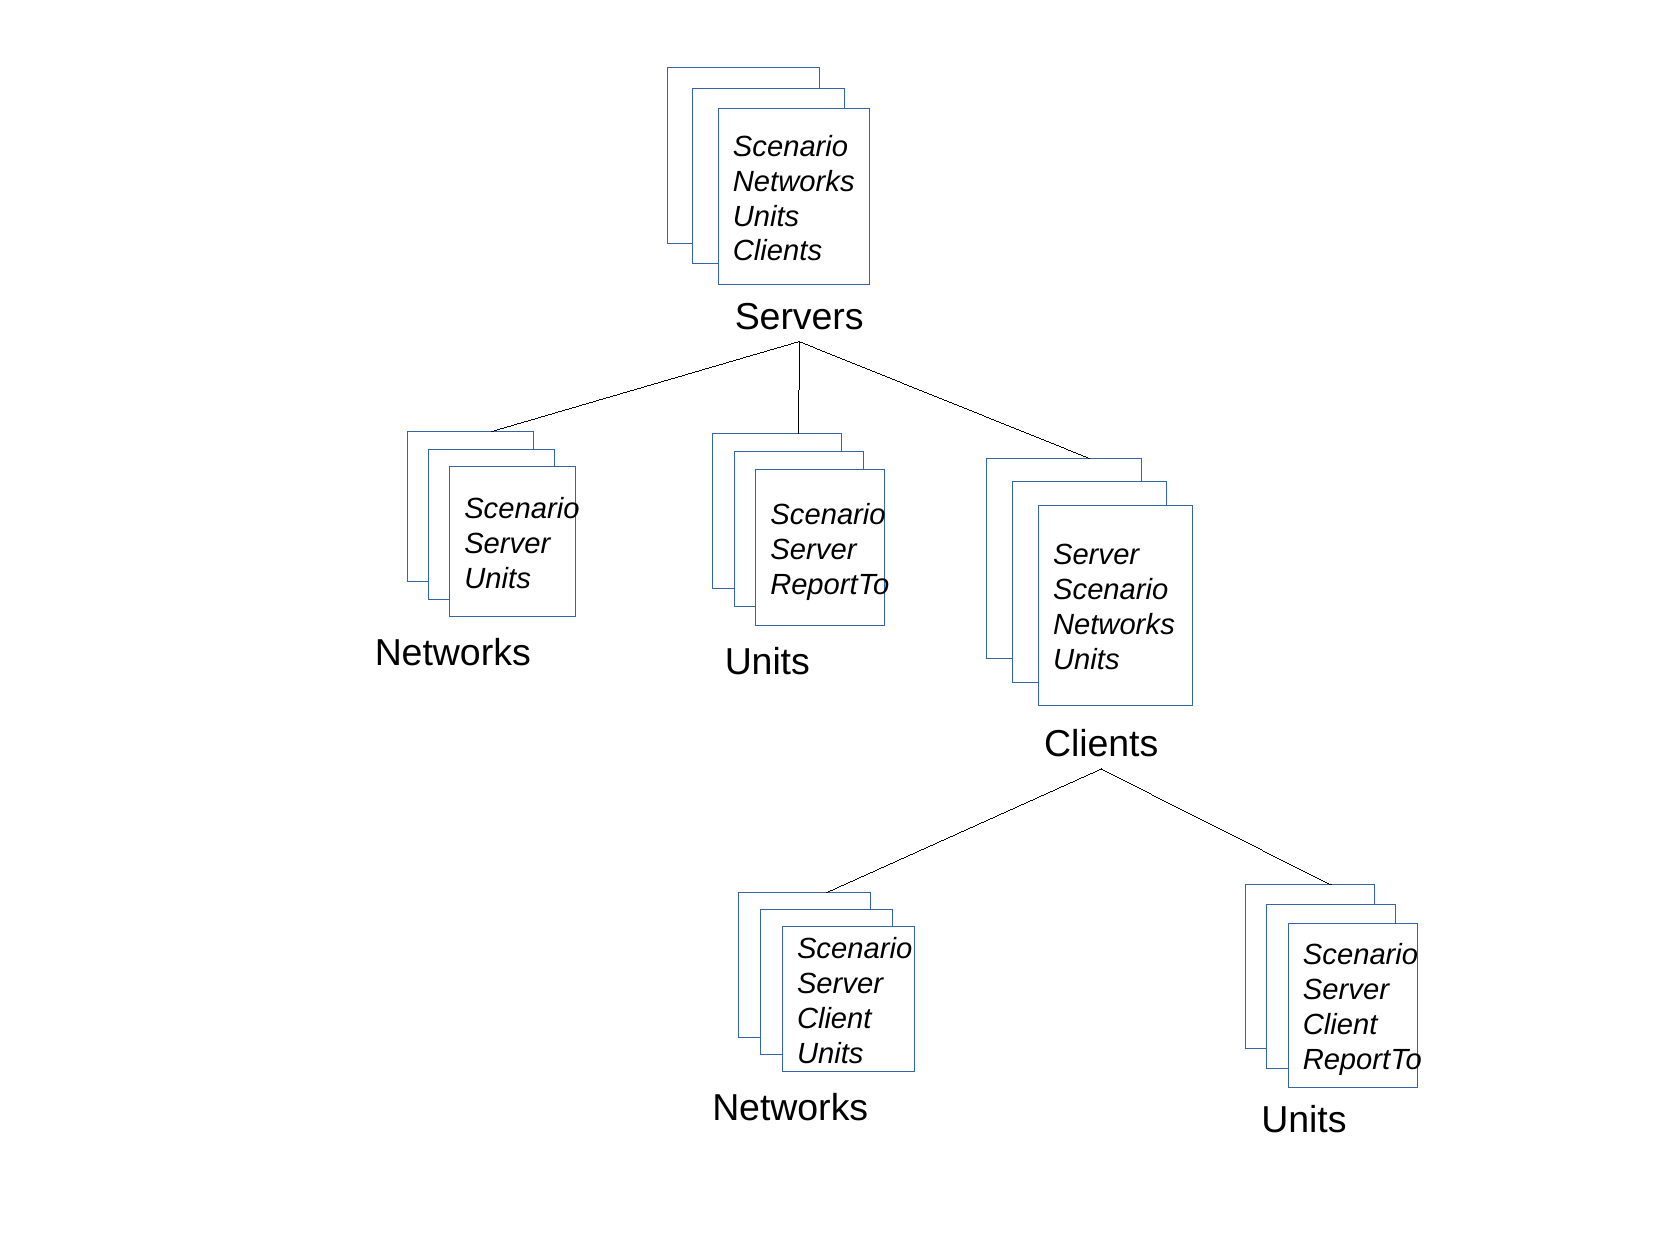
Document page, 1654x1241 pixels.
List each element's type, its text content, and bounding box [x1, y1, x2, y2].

text_box Scenario Server Client ReportTo [1288, 923, 1418, 1088]
text_box [1245, 884, 1396, 1069]
text_box Servers [719, 284, 879, 342]
text_box Networks [359, 620, 621, 688]
text_box Units [1246, 1087, 1362, 1145]
text_box Clients [1029, 712, 1174, 769]
text_box Units [710, 629, 825, 687]
text_box [407, 431, 555, 600]
text_box Networks [697, 1075, 921, 1140]
text_box [712, 433, 864, 607]
text_box Scenario Server ReportTo [755, 469, 885, 626]
text_box [667, 67, 845, 264]
text_box [738, 892, 893, 1055]
text_box Scenario Networks Units Clients [718, 108, 870, 285]
text_box [986, 458, 1167, 683]
text_box Server Scenario Networks Units [1038, 505, 1193, 706]
text_box Scenario Server Client Units [782, 926, 915, 1072]
text_box Scenario Server Units [449, 466, 576, 617]
